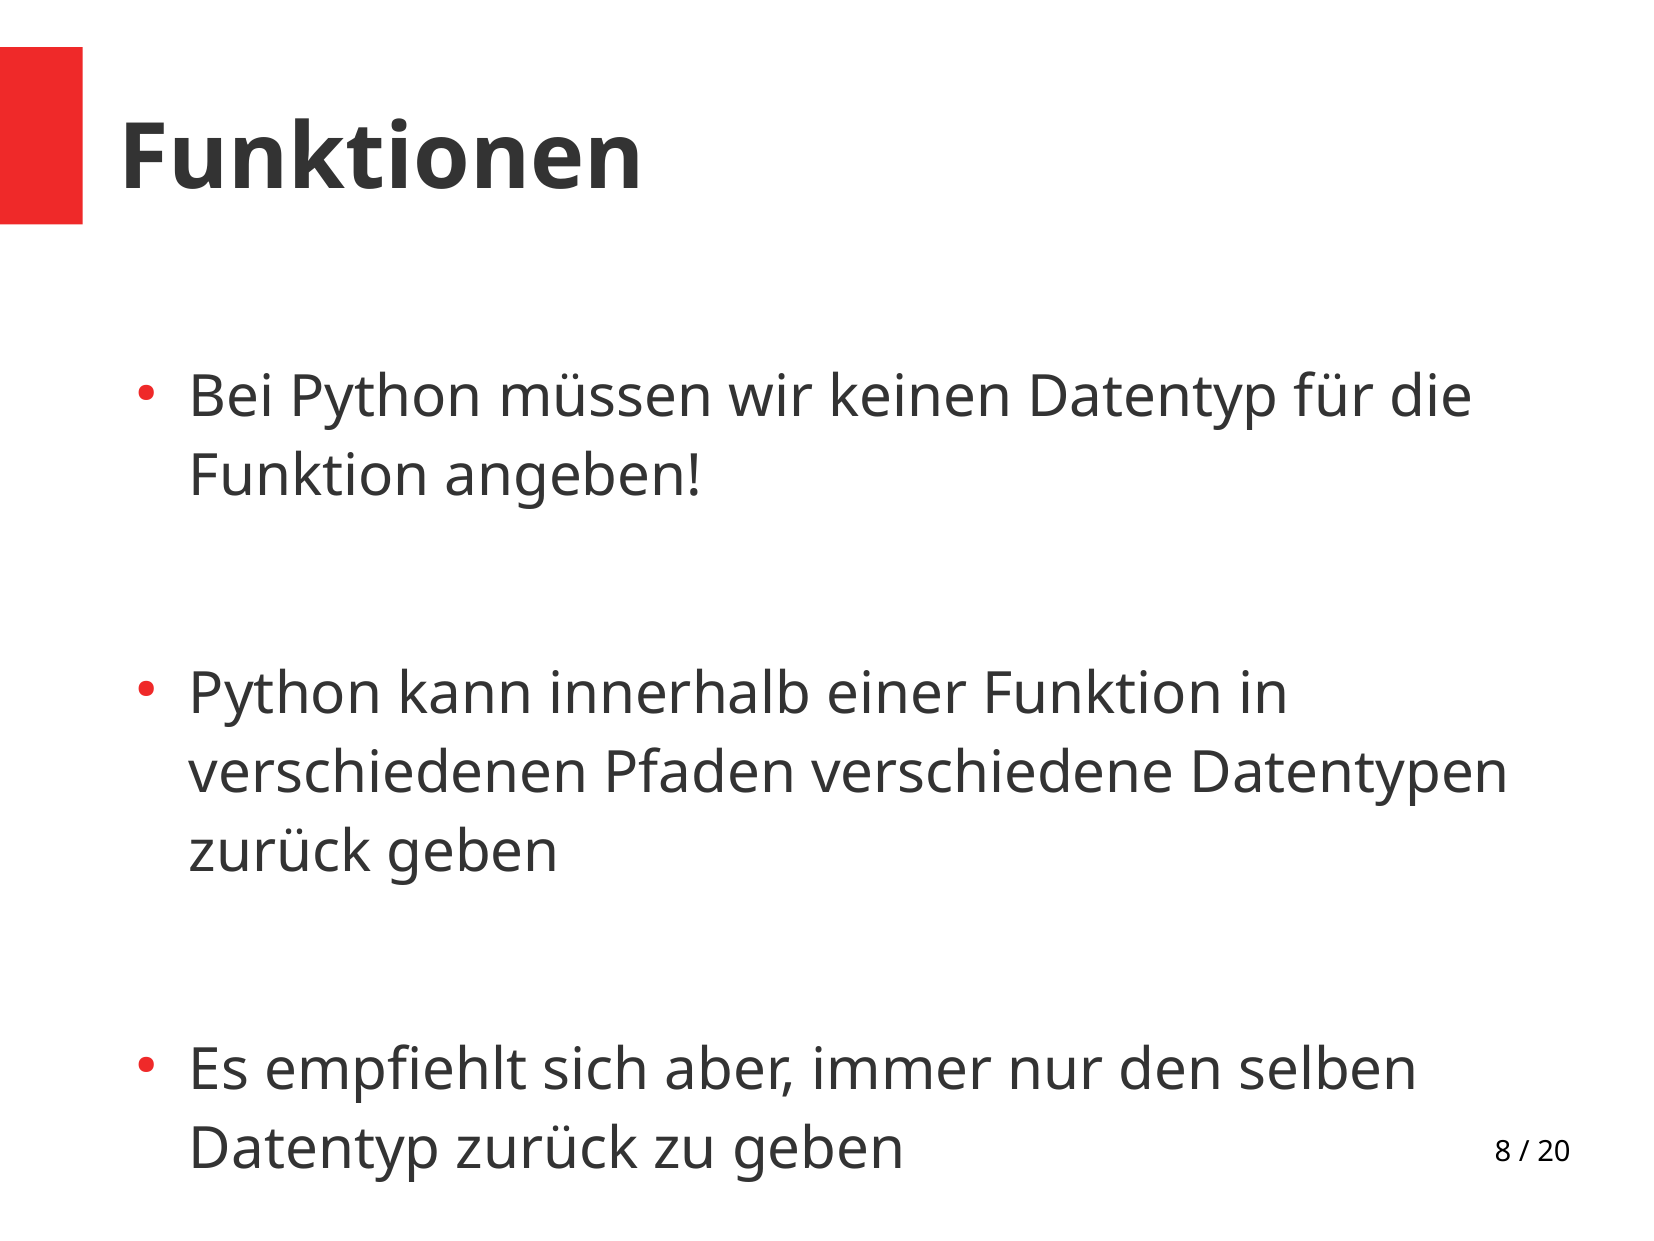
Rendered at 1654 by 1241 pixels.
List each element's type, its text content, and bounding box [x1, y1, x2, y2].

title Funktionen [118, 49, 1571, 257]
list Bei Python müssen wir keinen Datentyp für die Funktion angeben! Python kann innerhalb einer Funktion in verschiedenen Pfaden verschiedene Datentypen zurück geben Es empfiehlt sich aber, immer nur den selben Datentyp zurück zu geben [118, 354, 1536, 1074]
